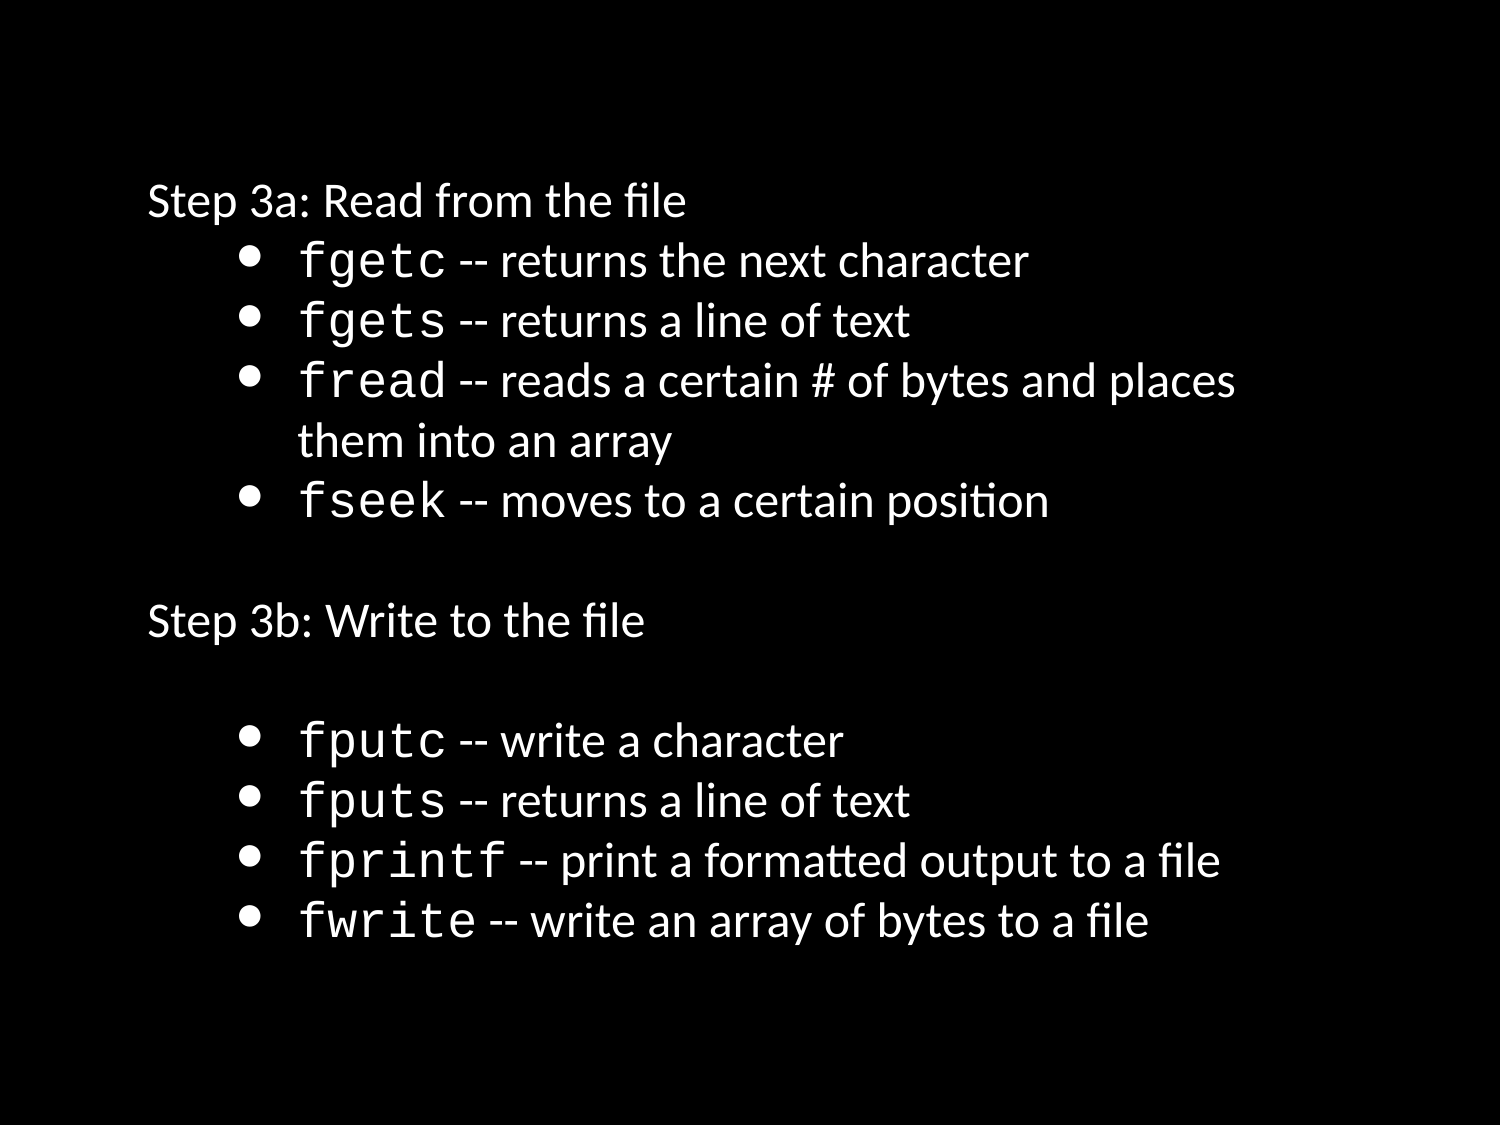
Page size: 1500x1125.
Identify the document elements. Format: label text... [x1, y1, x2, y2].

text_box Step 3a: Read from the file fgetc -- returns the next character fgets -- returns a line of text fread -- reads a certain # of bytes and places them into an array fseek -- moves to a certain position Step 3b: Write to the file fputc -- write a character fputs -- returns a line of text fprintf -- print a formatted output to a file fwrite -- write an array of bytes to a file [132, 444, 1368, 731]
